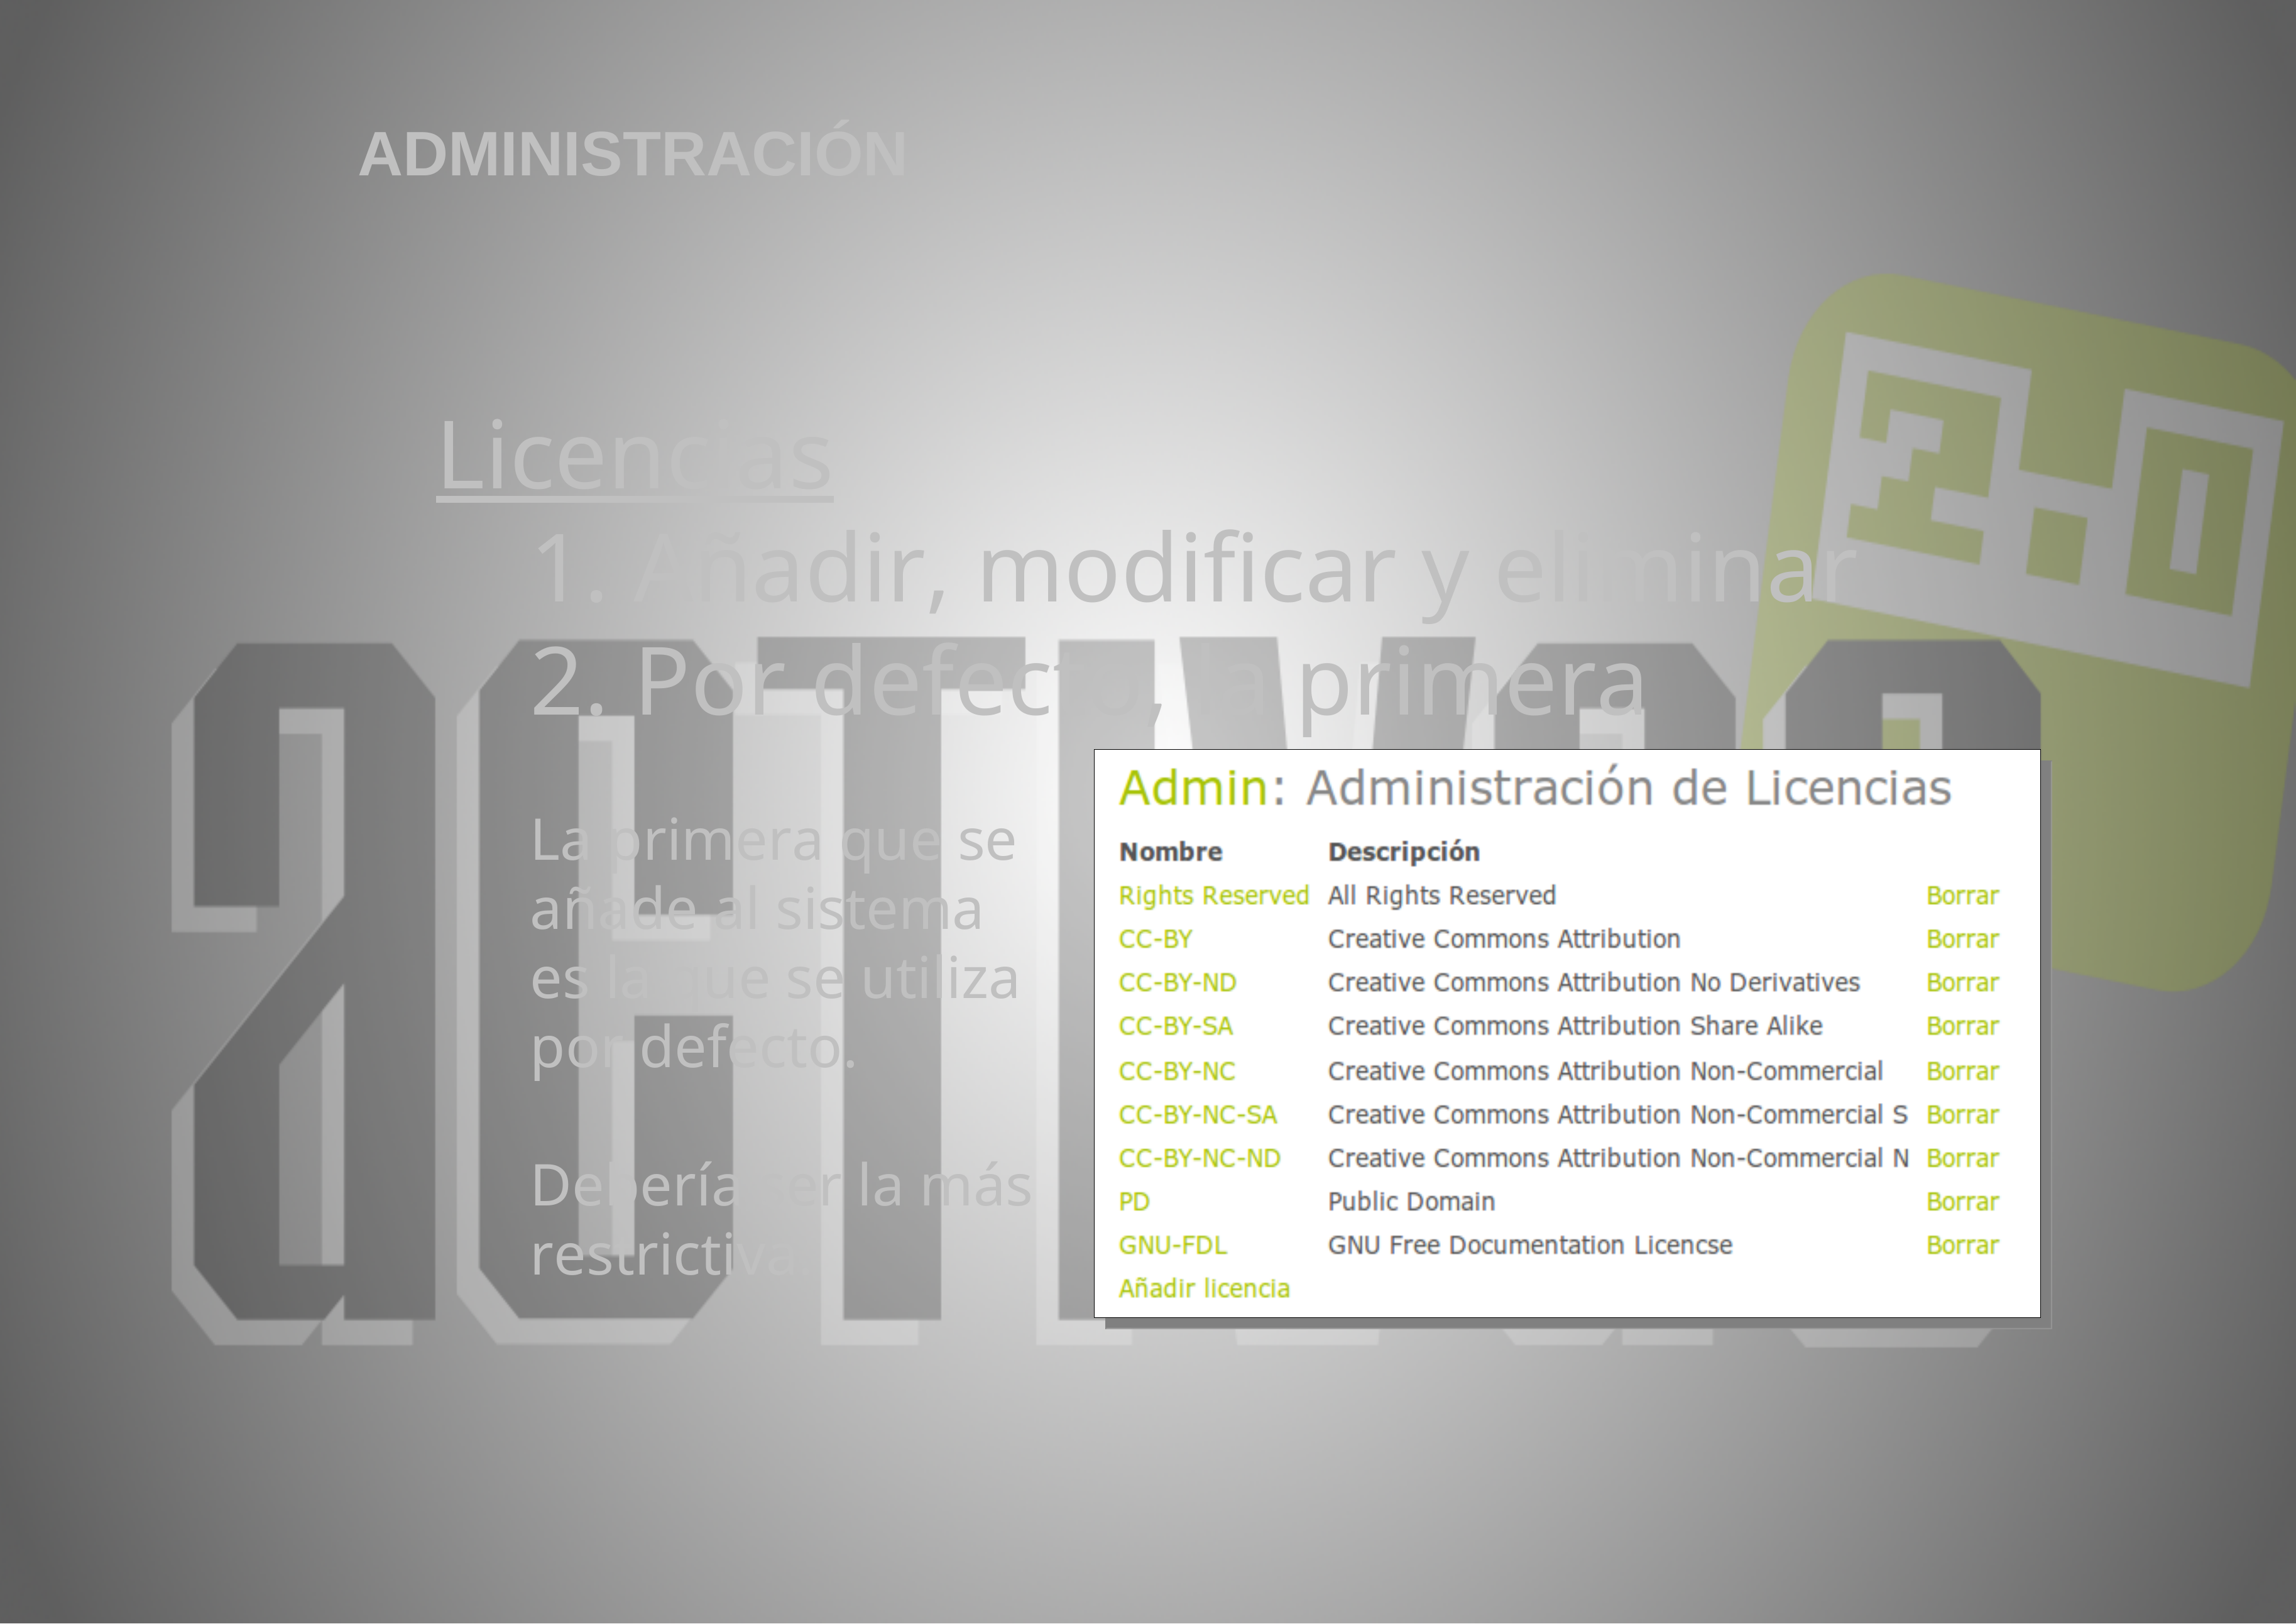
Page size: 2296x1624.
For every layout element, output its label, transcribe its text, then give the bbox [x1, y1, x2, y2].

text_box Licencias 1. Añadir, modificar y eliminar 2. Por defecto, la primera La primera que se añade al sistema es la que se utiliza por defecto. Debería ser la más restrictiva. [427, 390, 2004, 1424]
text_box ADMINISTRACIÓN [215, 112, 910, 189]
picture [0, 0, 2296, 1623]
